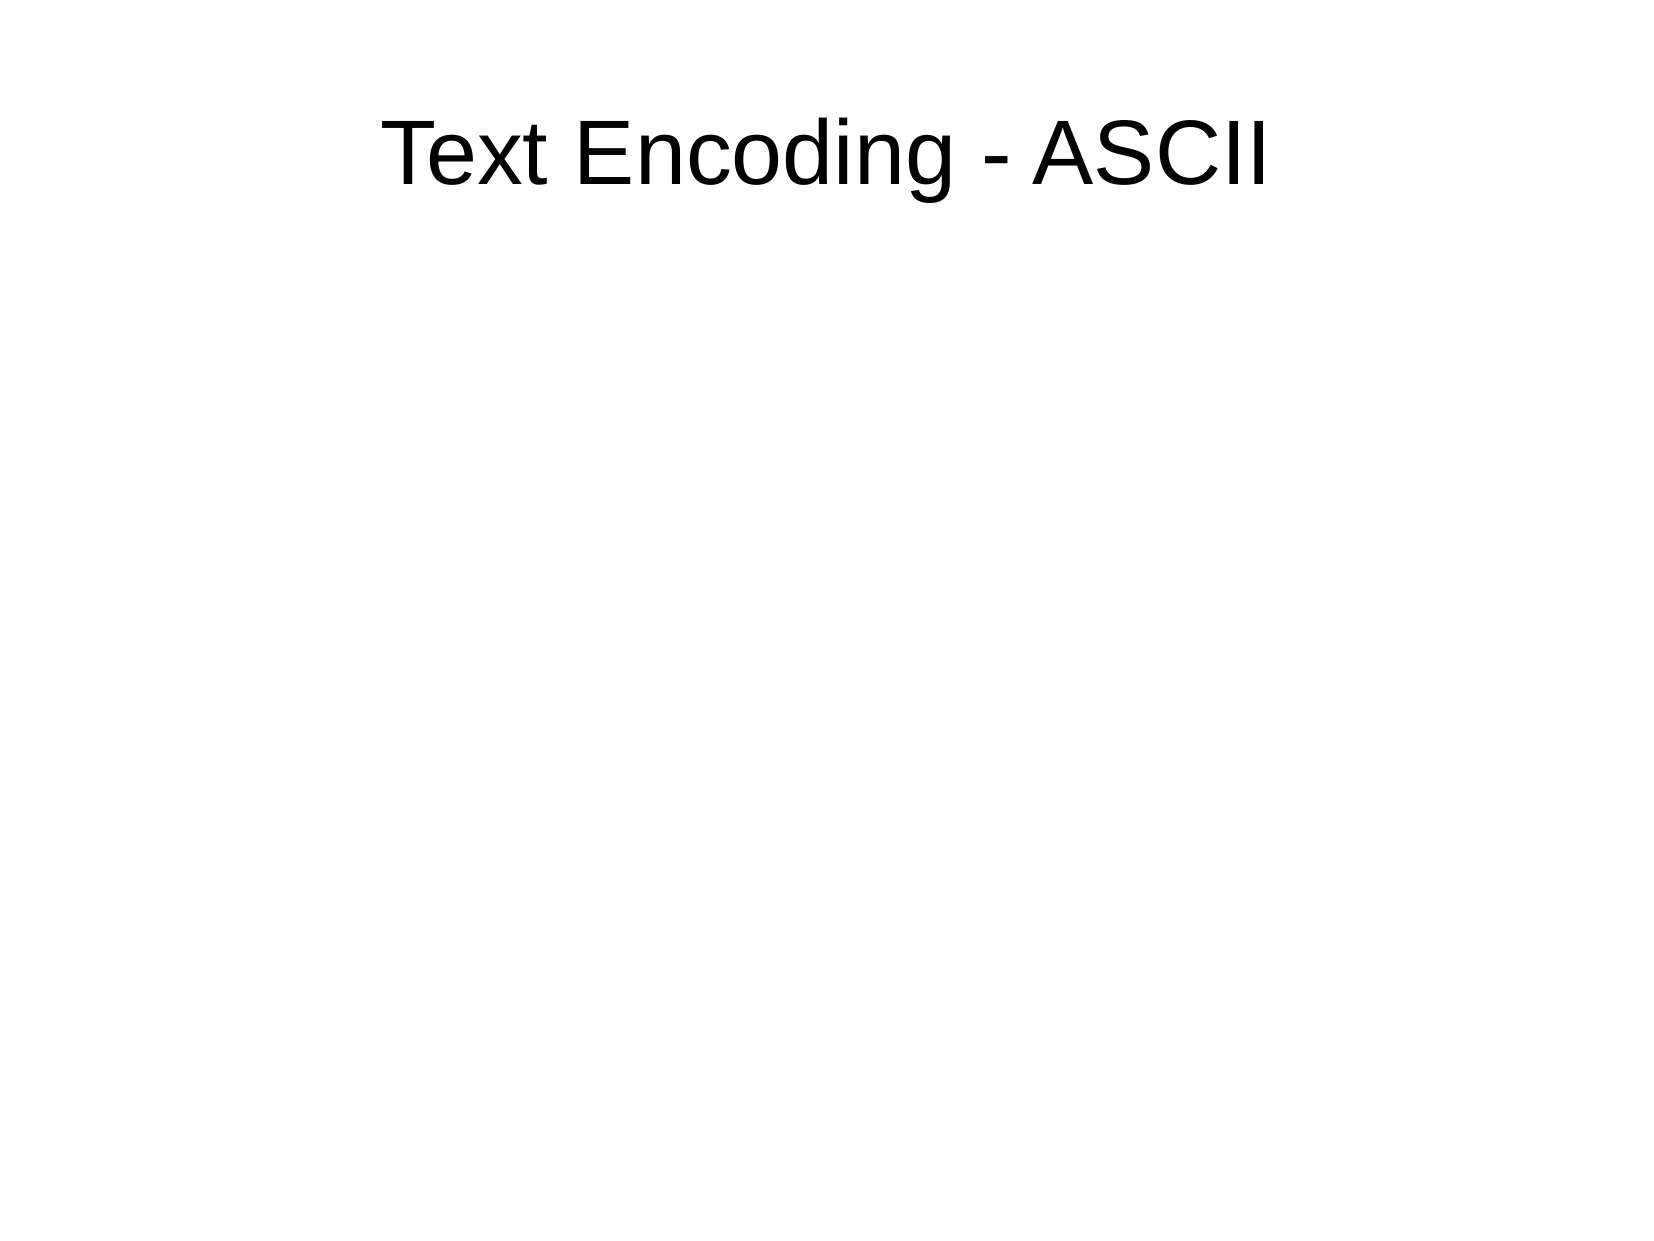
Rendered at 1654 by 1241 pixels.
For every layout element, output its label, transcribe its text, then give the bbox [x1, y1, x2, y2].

title Text Encoding - ASCII [82, 49, 1571, 257]
